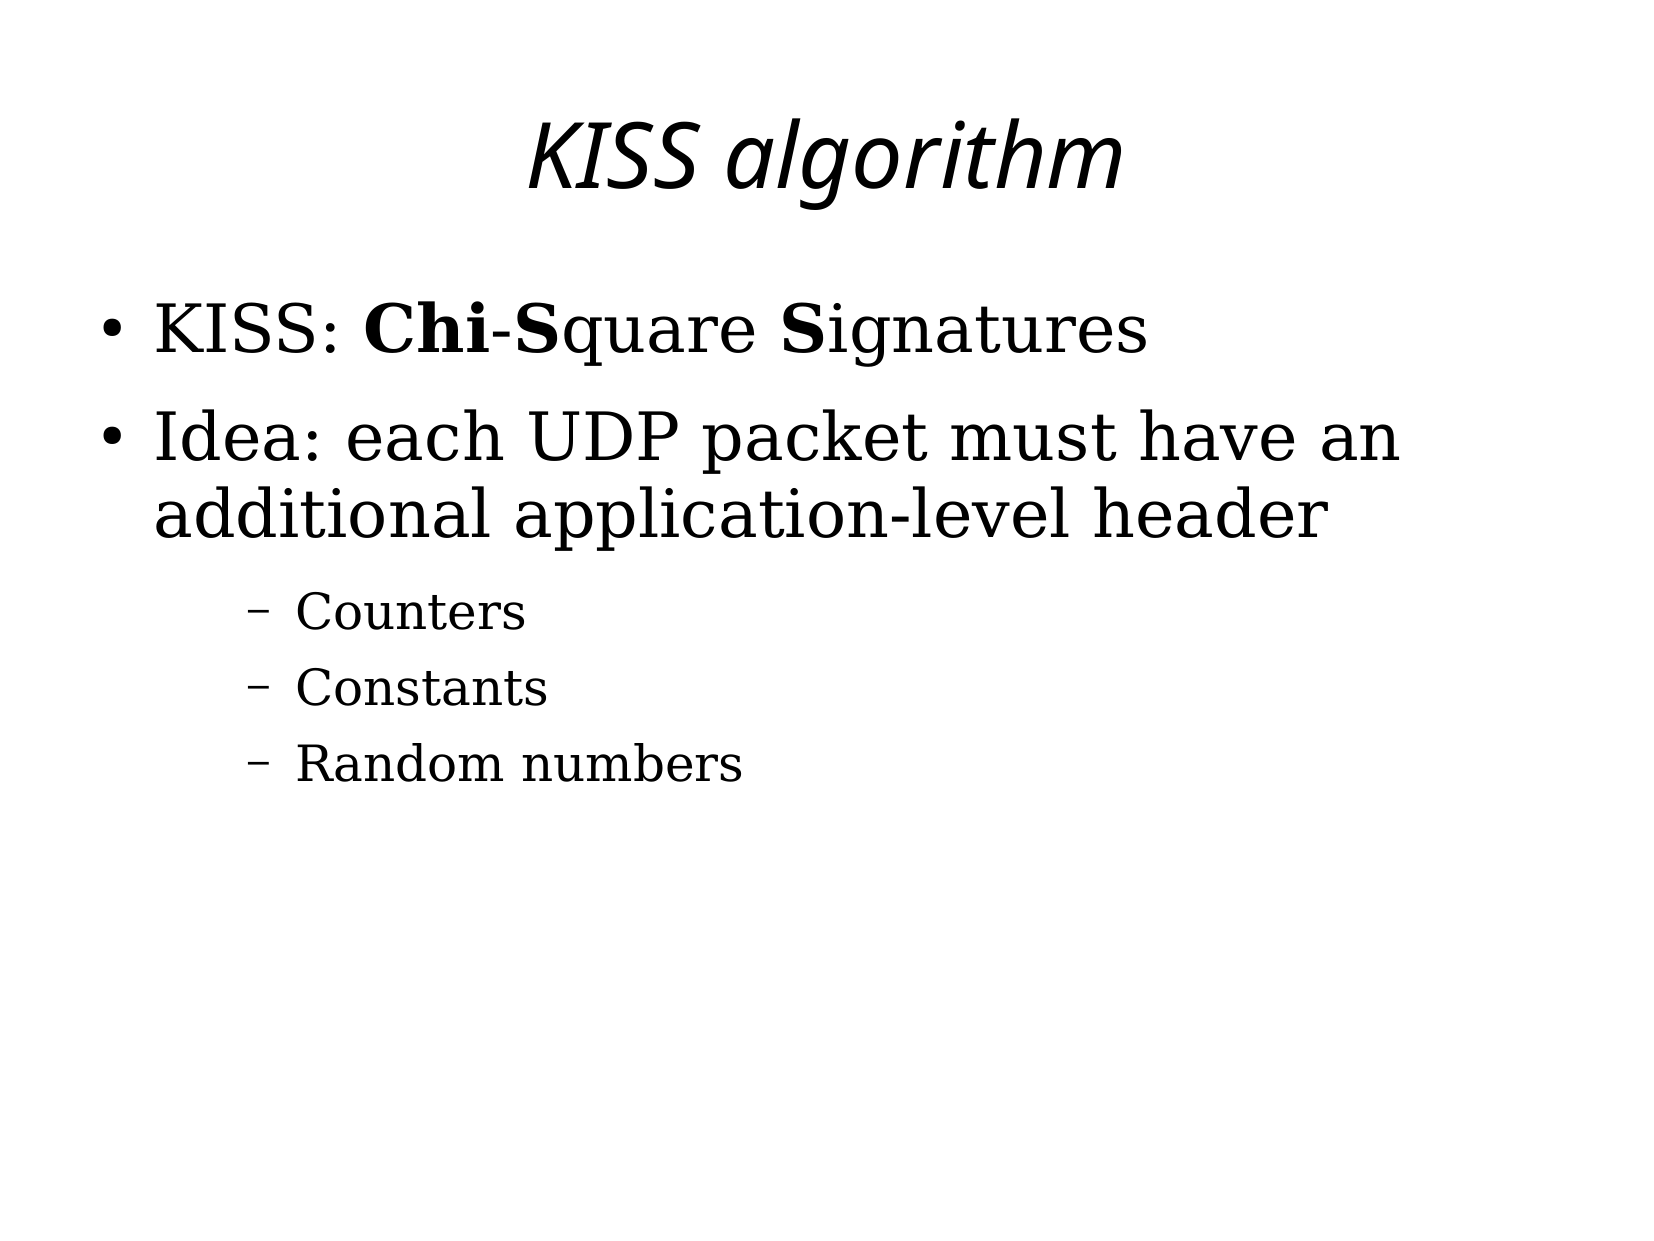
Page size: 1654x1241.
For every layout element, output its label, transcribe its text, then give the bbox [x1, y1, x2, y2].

list KISS: Chi-Square Signatures Idea: each UDP packet must have an additional application-level header Counters Constants Random numbers [82, 290, 1571, 1109]
title KISS algorithm [82, 56, 1571, 250]
